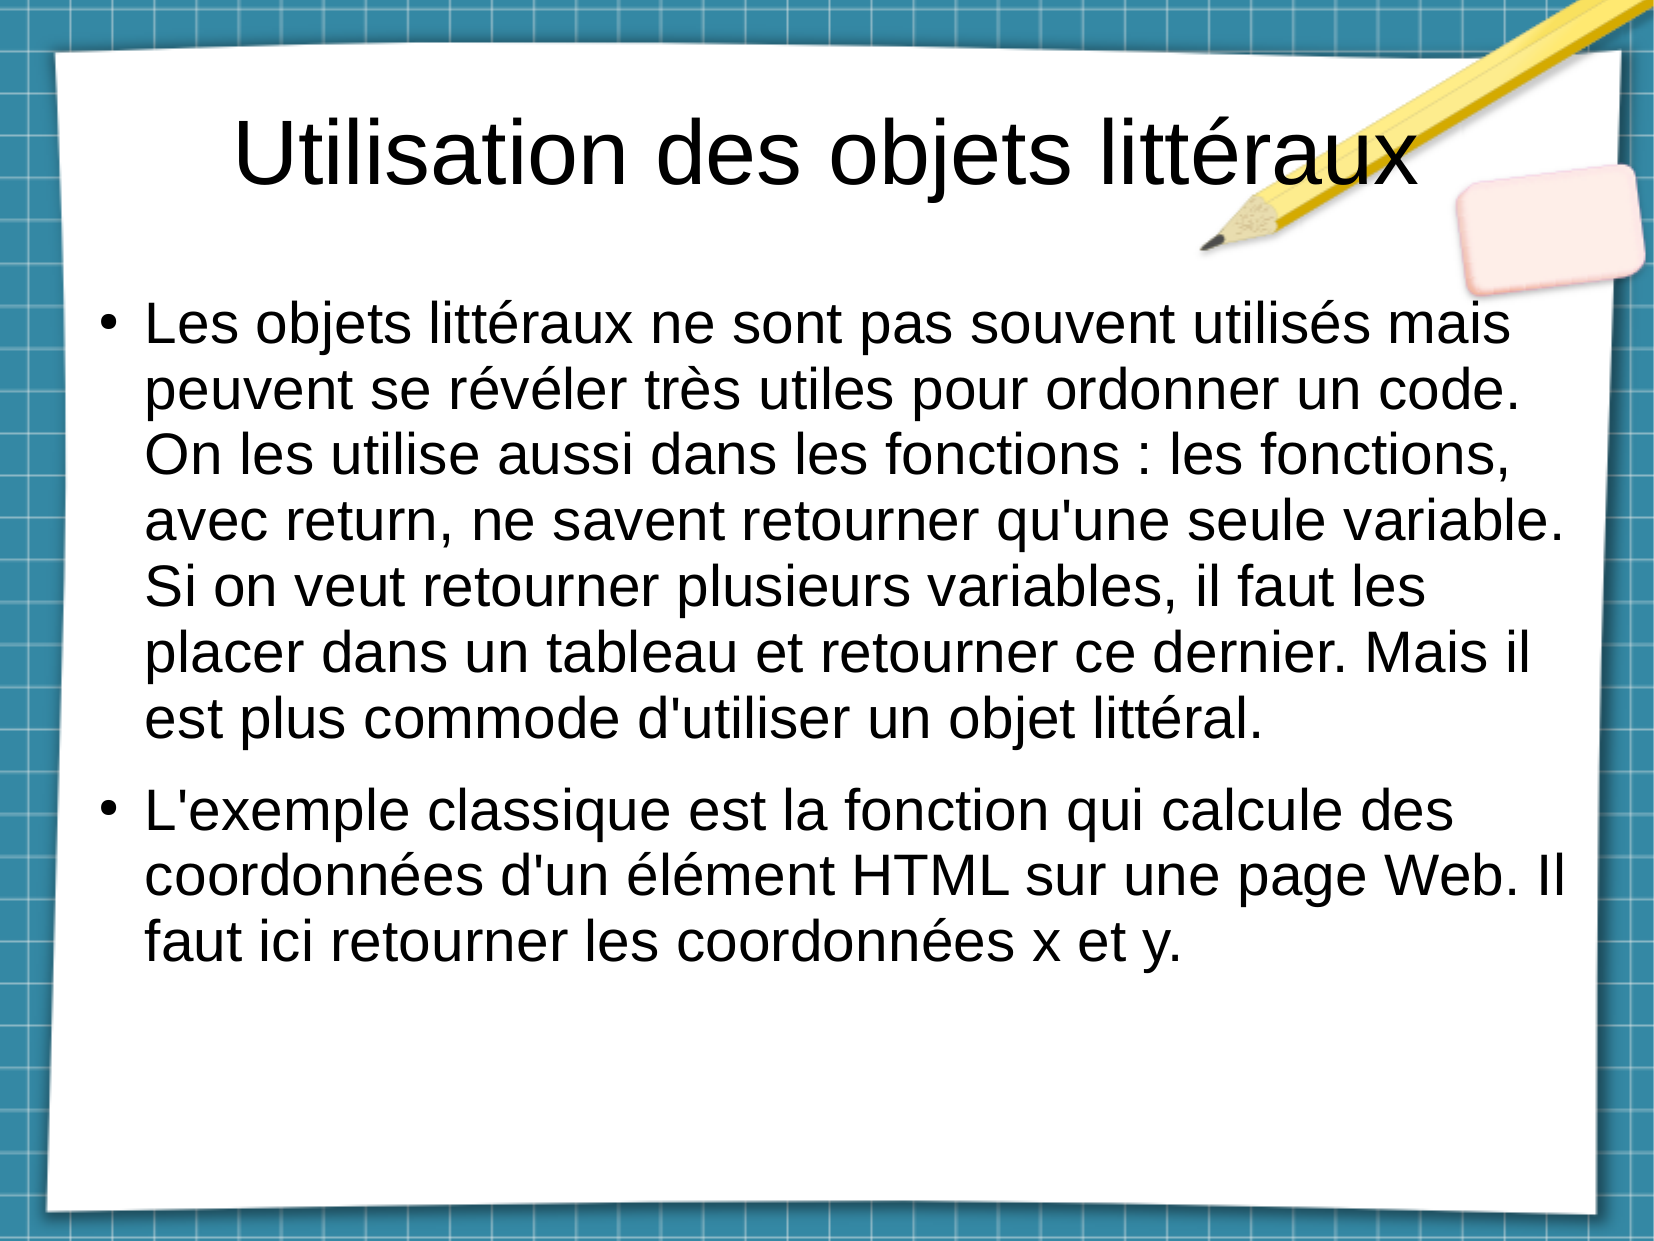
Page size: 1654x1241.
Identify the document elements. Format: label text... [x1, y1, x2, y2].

title Utilisation des objets littéraux [82, 49, 1571, 257]
picture [0, 0, 1654, 1241]
list Les objets littéraux ne sont pas souvent utilisés mais peuvent se révéler très utiles pour ordonner un code. On les utilise aussi dans les fonctions : les fonctions, avec return, ne savent retourner qu'une seule variable. Si on veut retourner plusieurs variables, il faut les placer dans un tableau et retourner ce dernier. Mais il est plus commode d'utiliser un objet littéral. L'exemple classique est la fonction qui calcule des coordonnées d'un élément HTML sur une page Web. Il faut ici retourner les coordonnées x et y. [82, 290, 1571, 1010]
